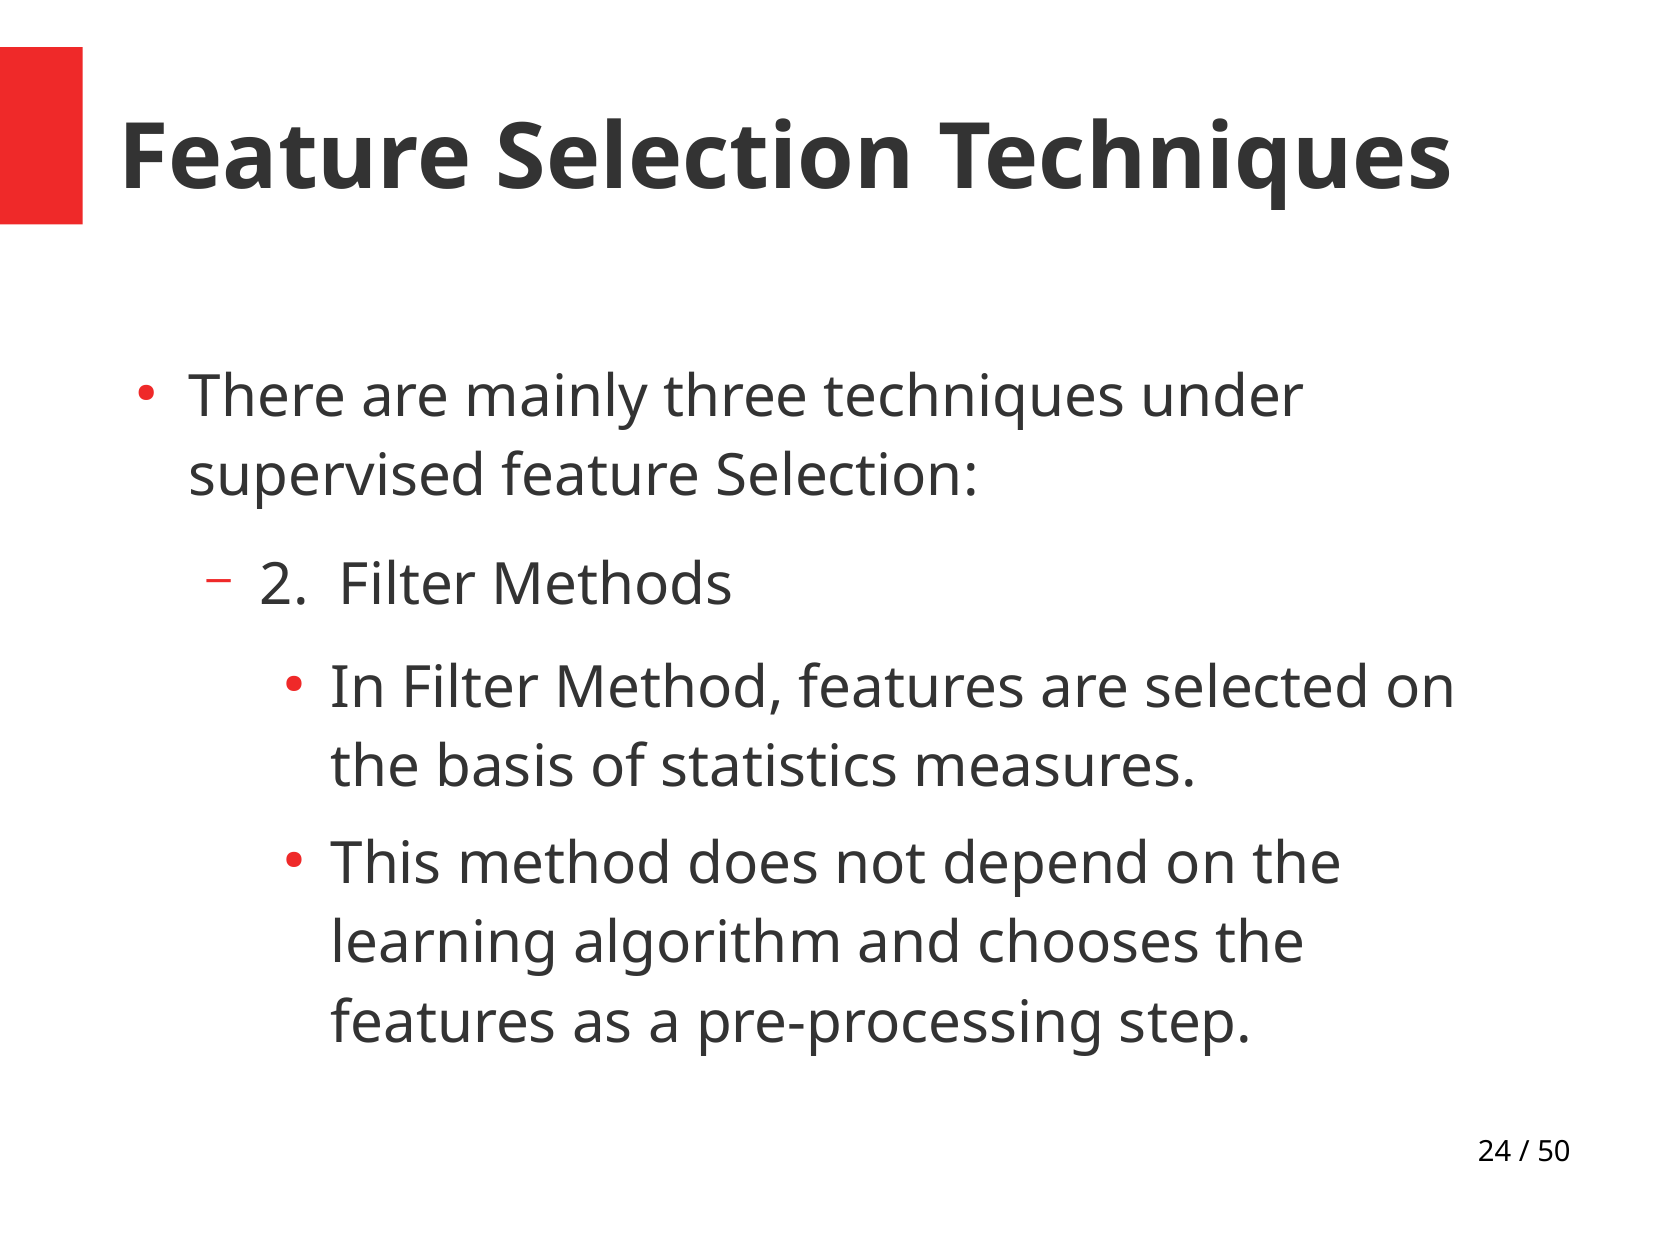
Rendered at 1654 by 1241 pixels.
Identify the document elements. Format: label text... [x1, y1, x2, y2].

list There are mainly three techniques under supervised feature Selection: 2. Filter Methods In Filter Method, features are selected on the basis of statistics measures. This method does not depend on the learning algorithm and chooses the features as a pre-processing step. [118, 354, 1536, 1074]
title Feature Selection Techniques [118, 49, 1571, 257]
